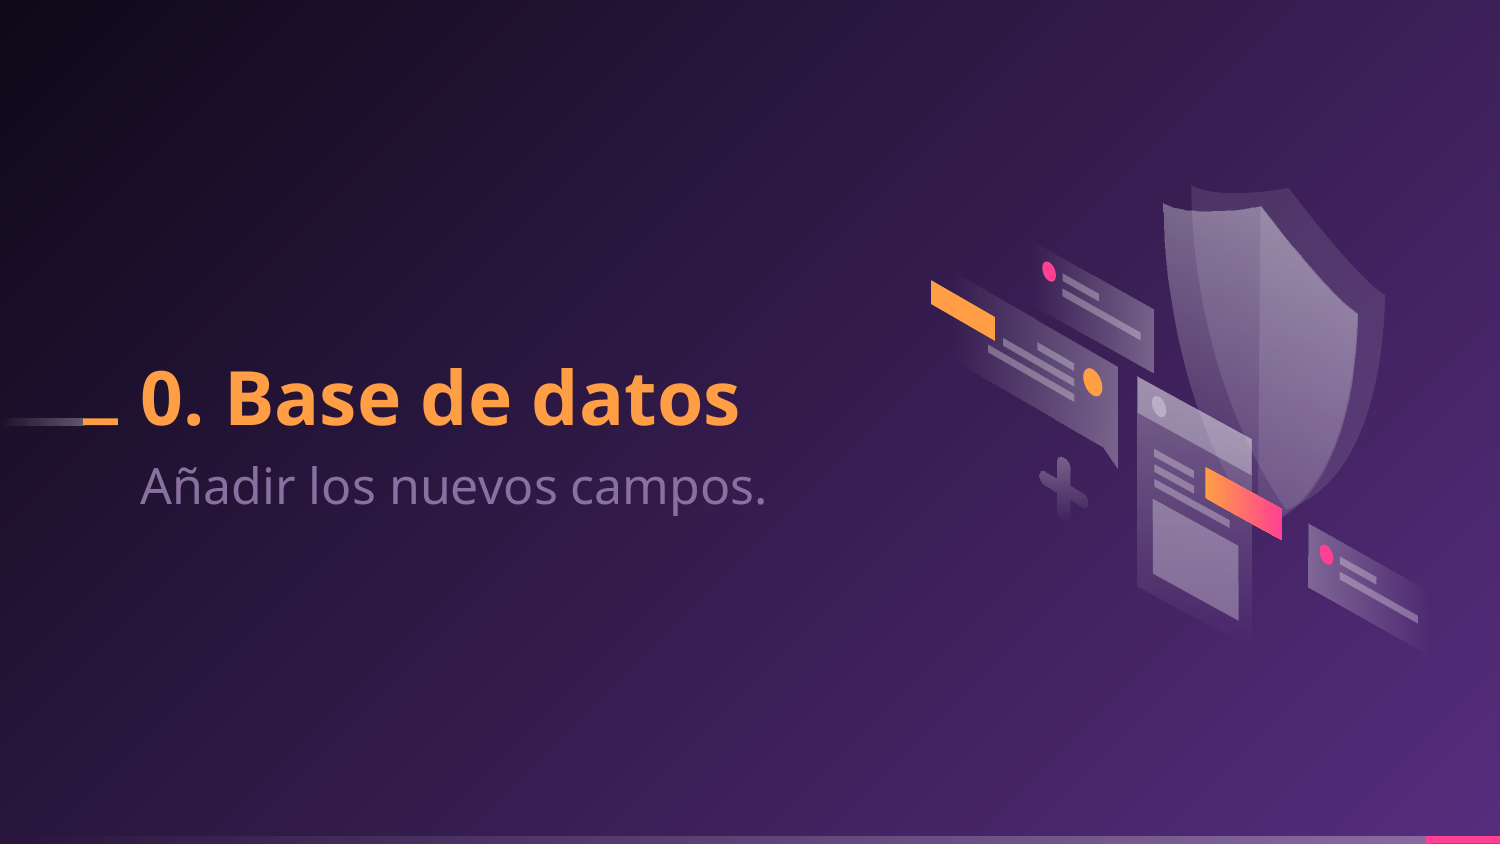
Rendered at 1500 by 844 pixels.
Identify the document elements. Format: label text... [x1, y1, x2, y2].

text_box [1308, 523, 1431, 656]
text_box [1039, 456, 1087, 522]
text_box [1137, 185, 1386, 649]
text_box [931, 269, 1118, 469]
title 0. Base de datos [140, 251, 979, 442]
subtitle Añadir los nuevos campos. [140, 445, 979, 516]
text_box [1030, 240, 1154, 373]
